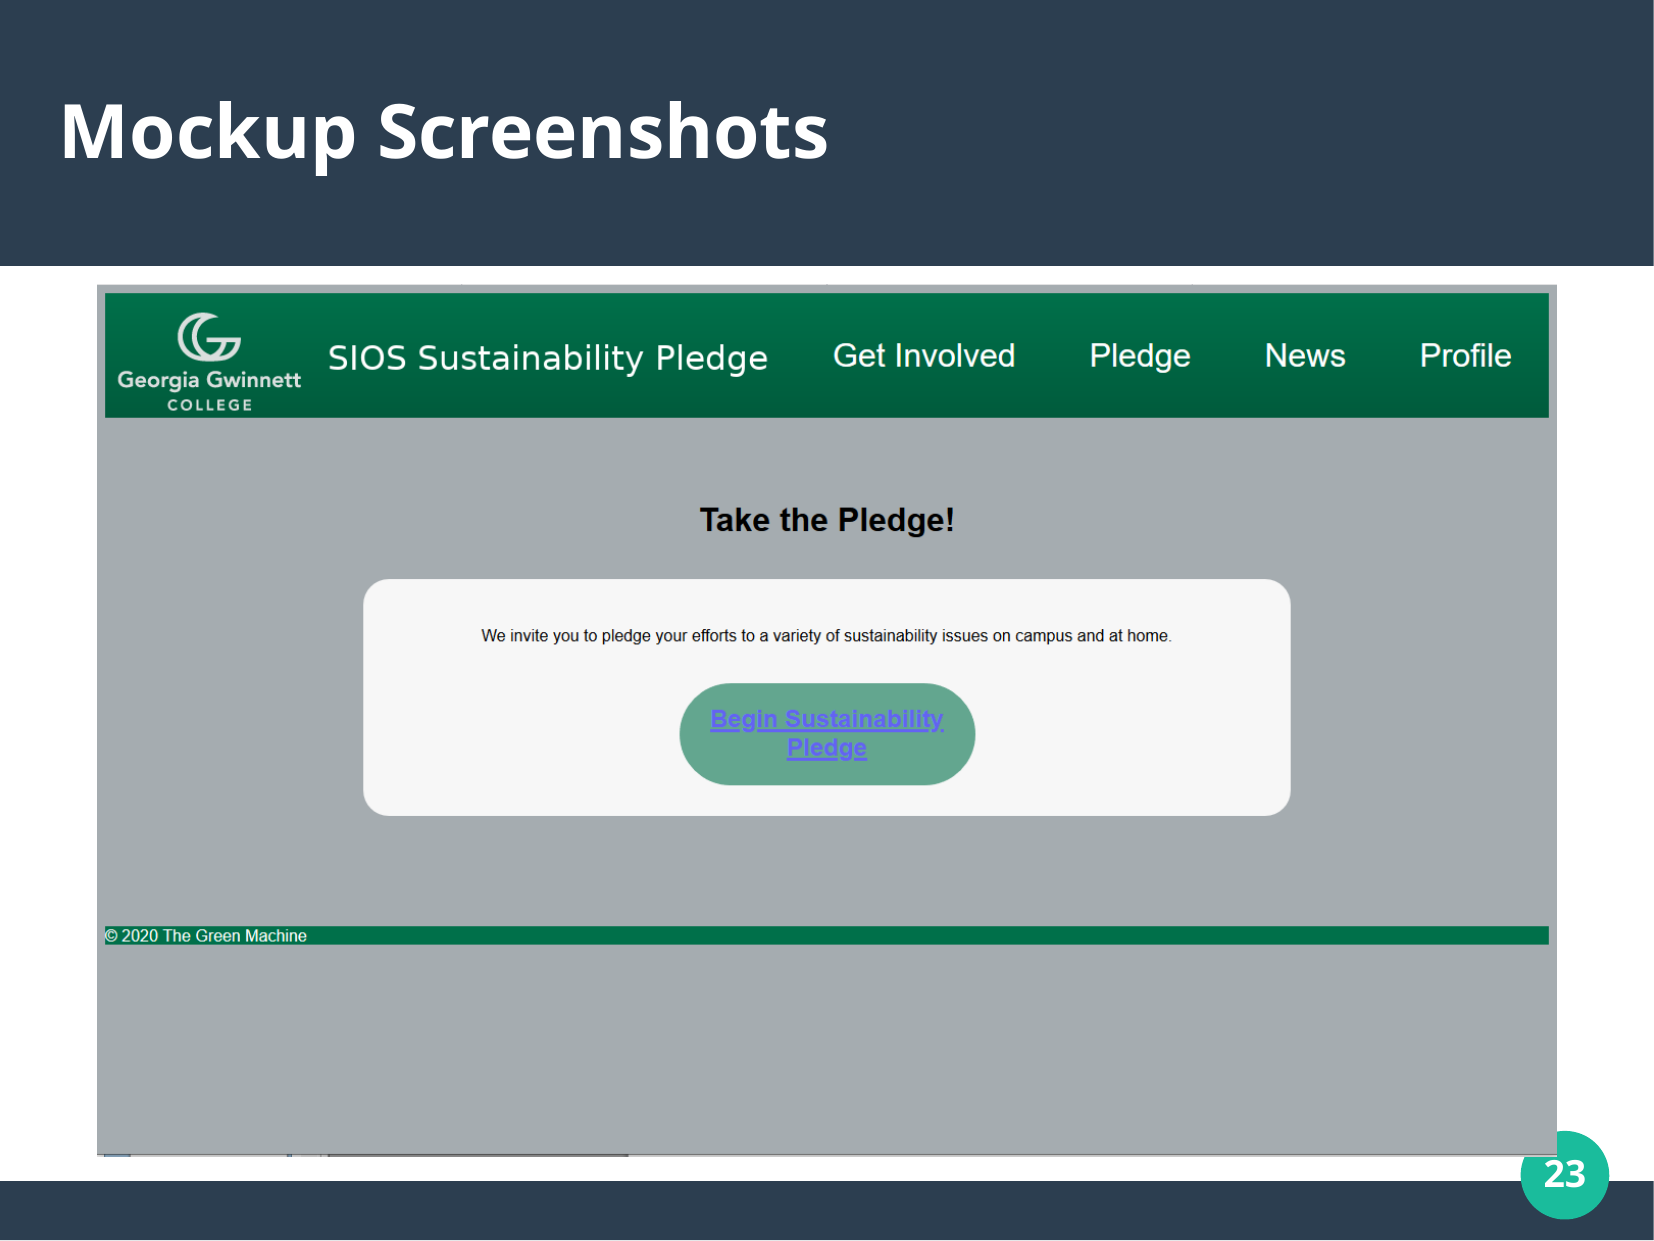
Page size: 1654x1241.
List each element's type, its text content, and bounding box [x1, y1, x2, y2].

picture [97, 285, 1557, 1157]
text_box [1505, 1116, 1625, 1235]
title Mockup Screenshots [59, 49, 1595, 207]
